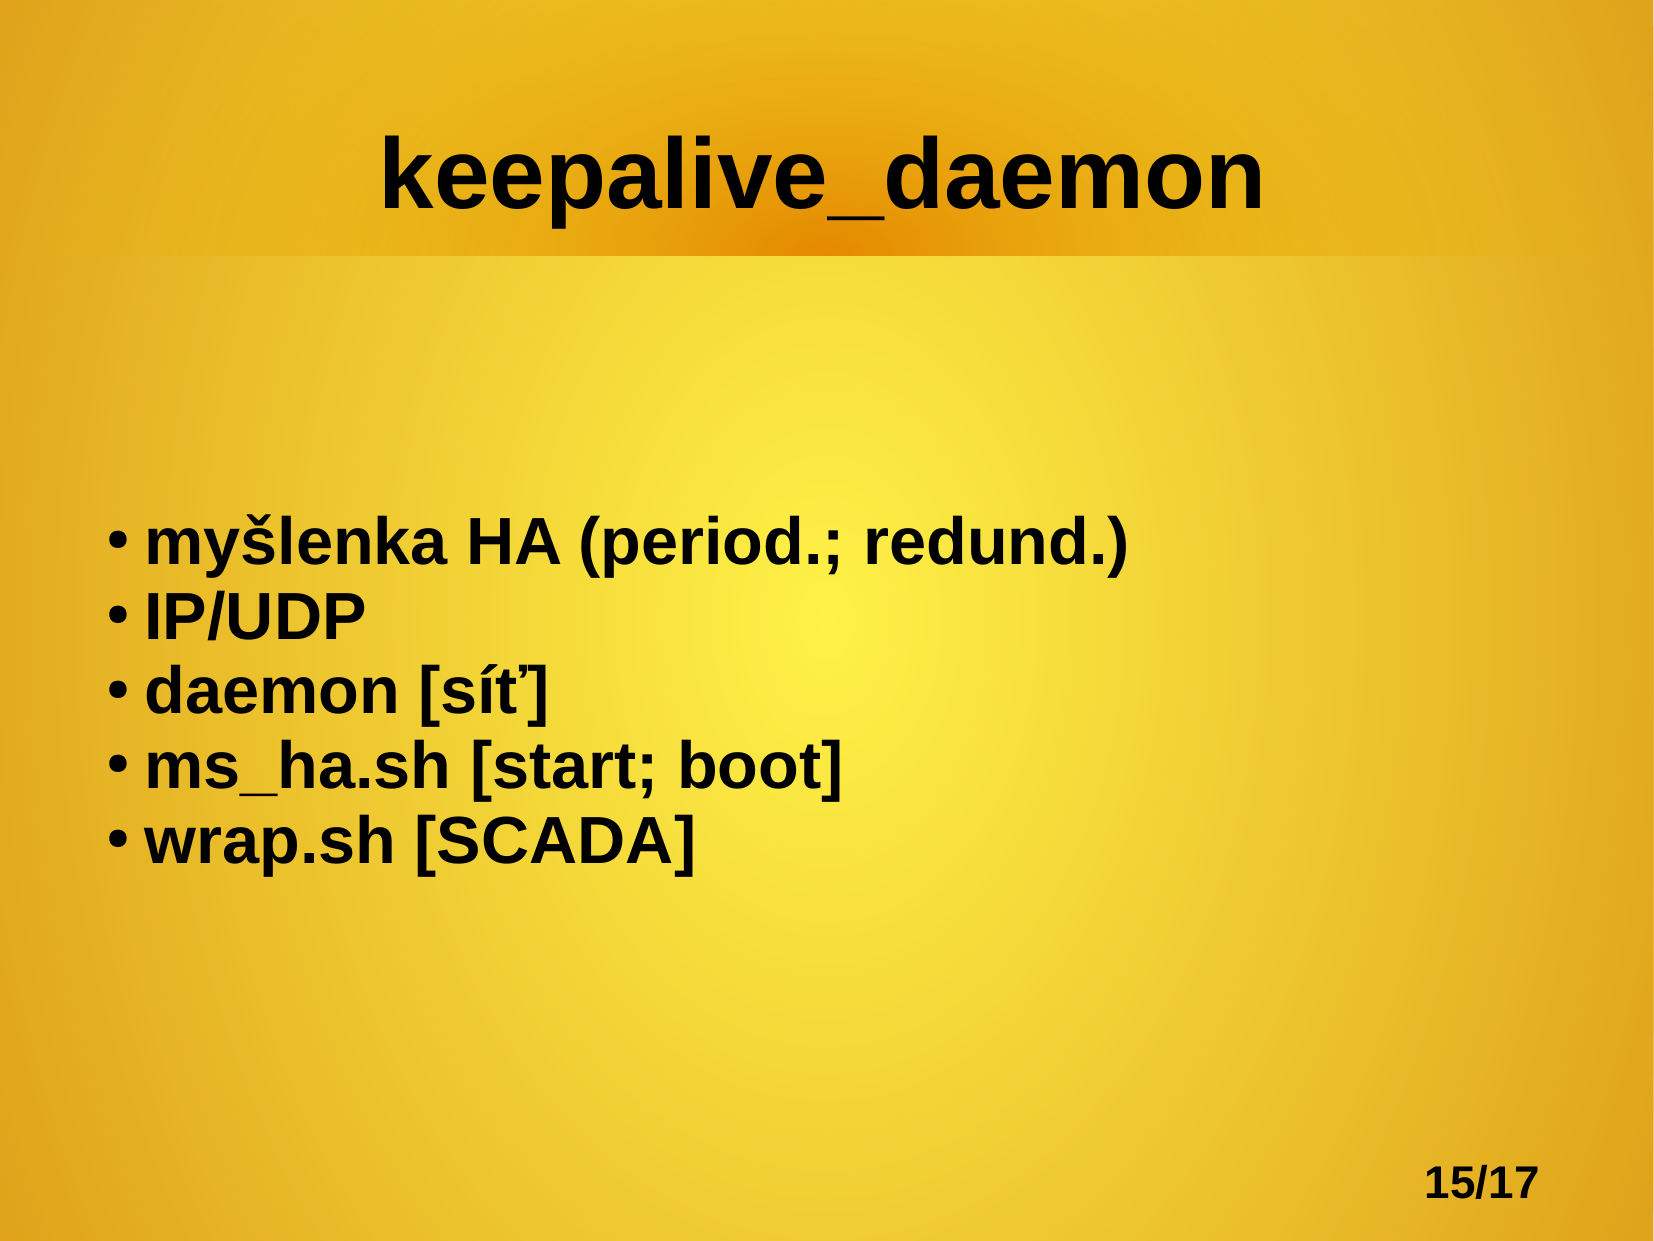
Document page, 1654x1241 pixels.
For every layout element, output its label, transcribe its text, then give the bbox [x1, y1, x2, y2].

subtitle myšlenka HA (period.; redund.) IP/UDP daemon [síť] ms_ha.sh [start; boot] wrap.sh [SCADA] [106, 259, 1560, 1123]
text_box <číslo>/17 [1481, 1149, 1654, 1220]
title keepalive_daemon [78, 70, 1567, 278]
